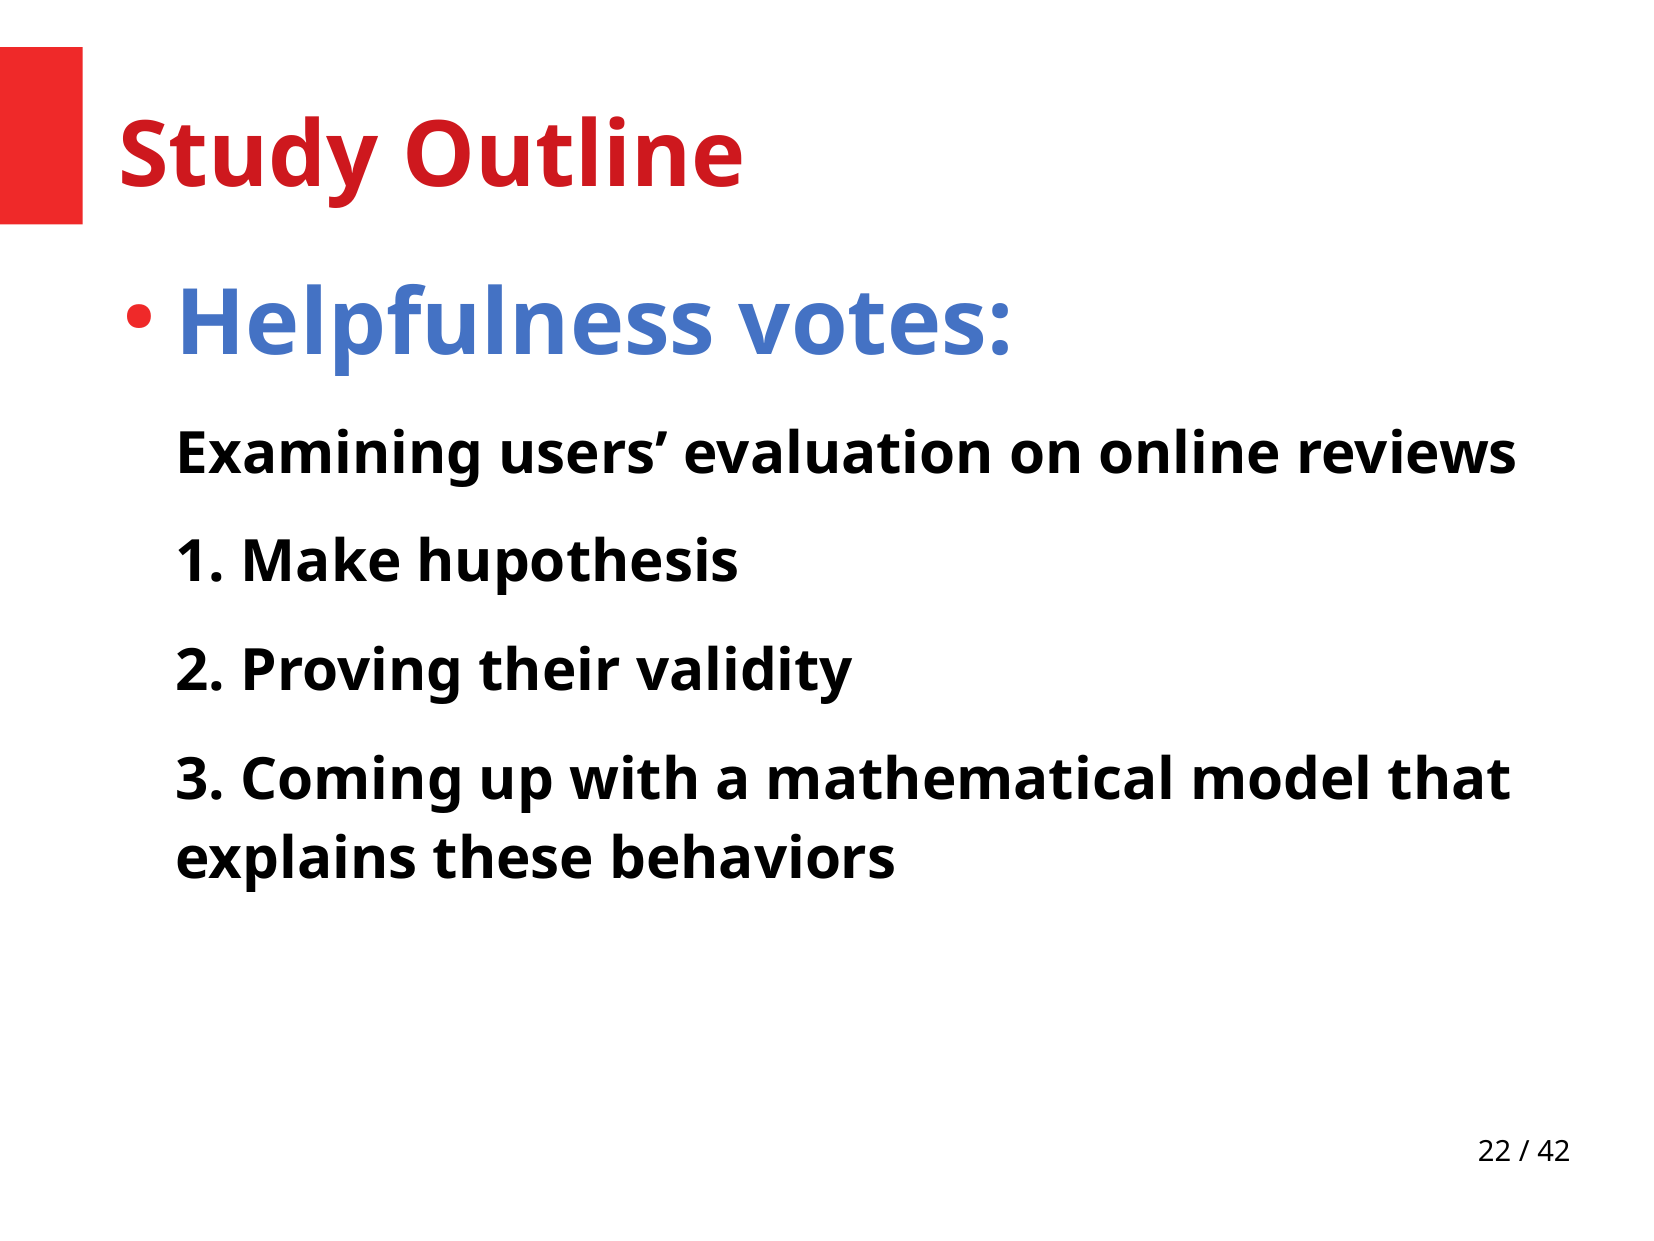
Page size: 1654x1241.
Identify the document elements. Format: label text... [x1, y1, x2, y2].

list Helpfulness votes: Examining users’ evaluation on online reviews 1. Make hupothesis 2. Proving their validity 3. Coming up with a mathematical model that explains these behaviors [105, 256, 1606, 1186]
title Study Outline [118, 49, 1571, 256]
